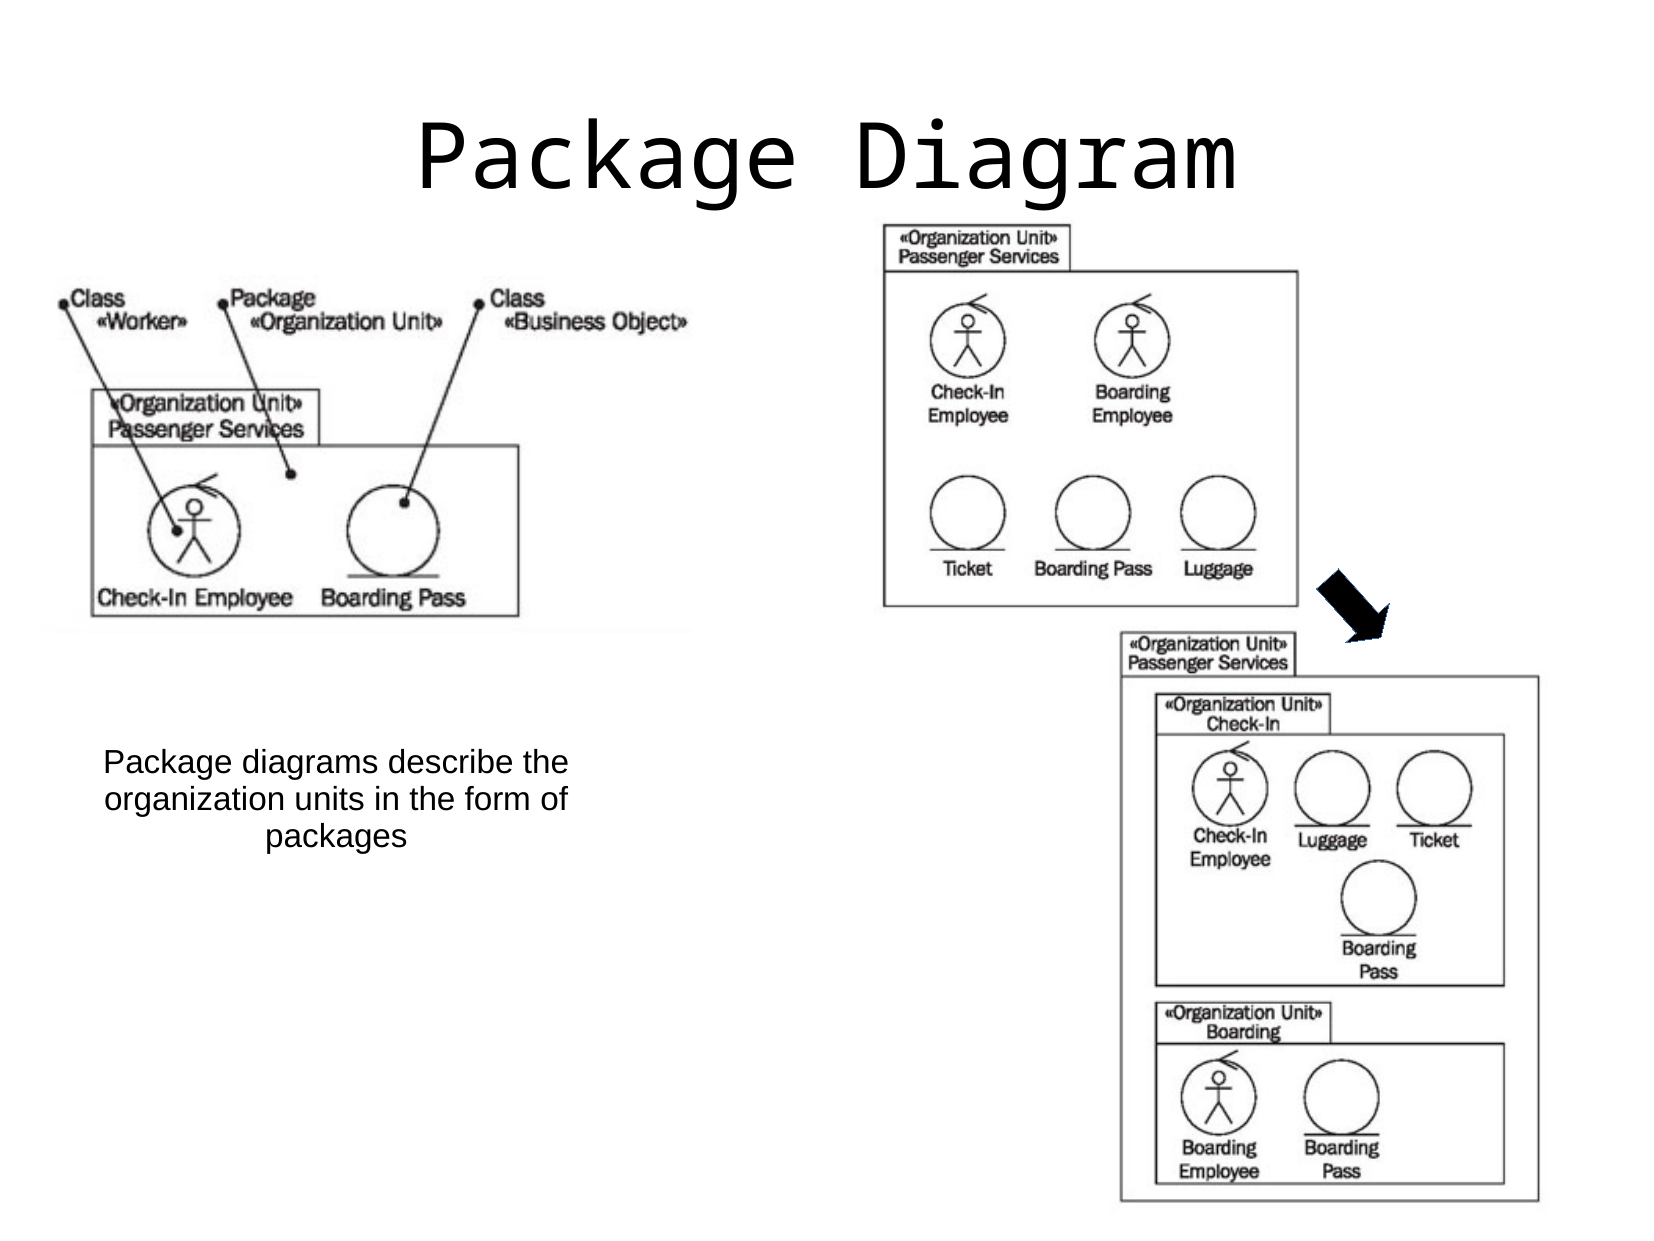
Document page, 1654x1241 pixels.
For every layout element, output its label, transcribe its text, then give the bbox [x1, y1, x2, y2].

text_box [1316, 568, 1390, 643]
picture [874, 215, 1560, 1220]
text_box Package diagrams describe the organization units in the form of packages [47, 736, 626, 863]
picture [42, 275, 709, 644]
title Package Diagram [82, 49, 1571, 257]
